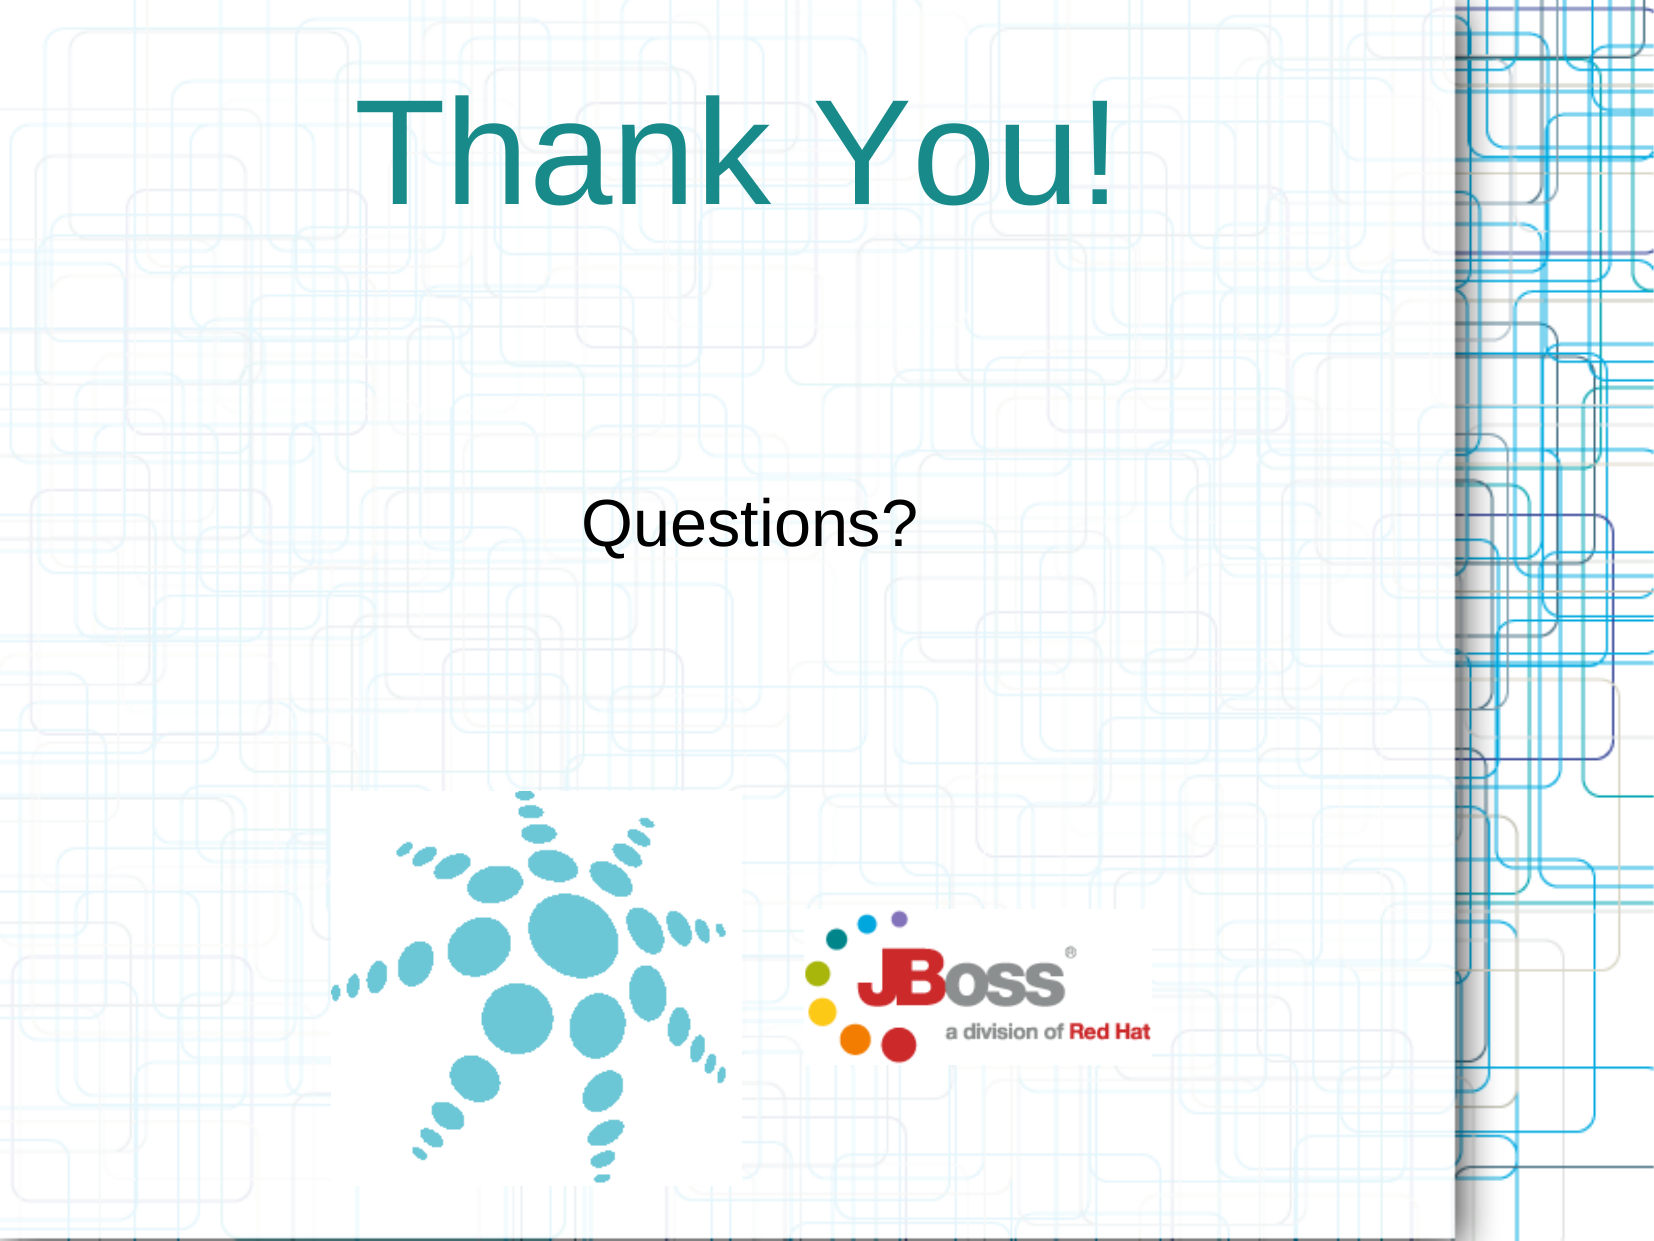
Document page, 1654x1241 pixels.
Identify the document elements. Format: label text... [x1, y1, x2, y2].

subtitle Questions? [82, 351, 1418, 696]
title Thank You! [59, 49, 1418, 257]
picture [0, 0, 1654, 1241]
